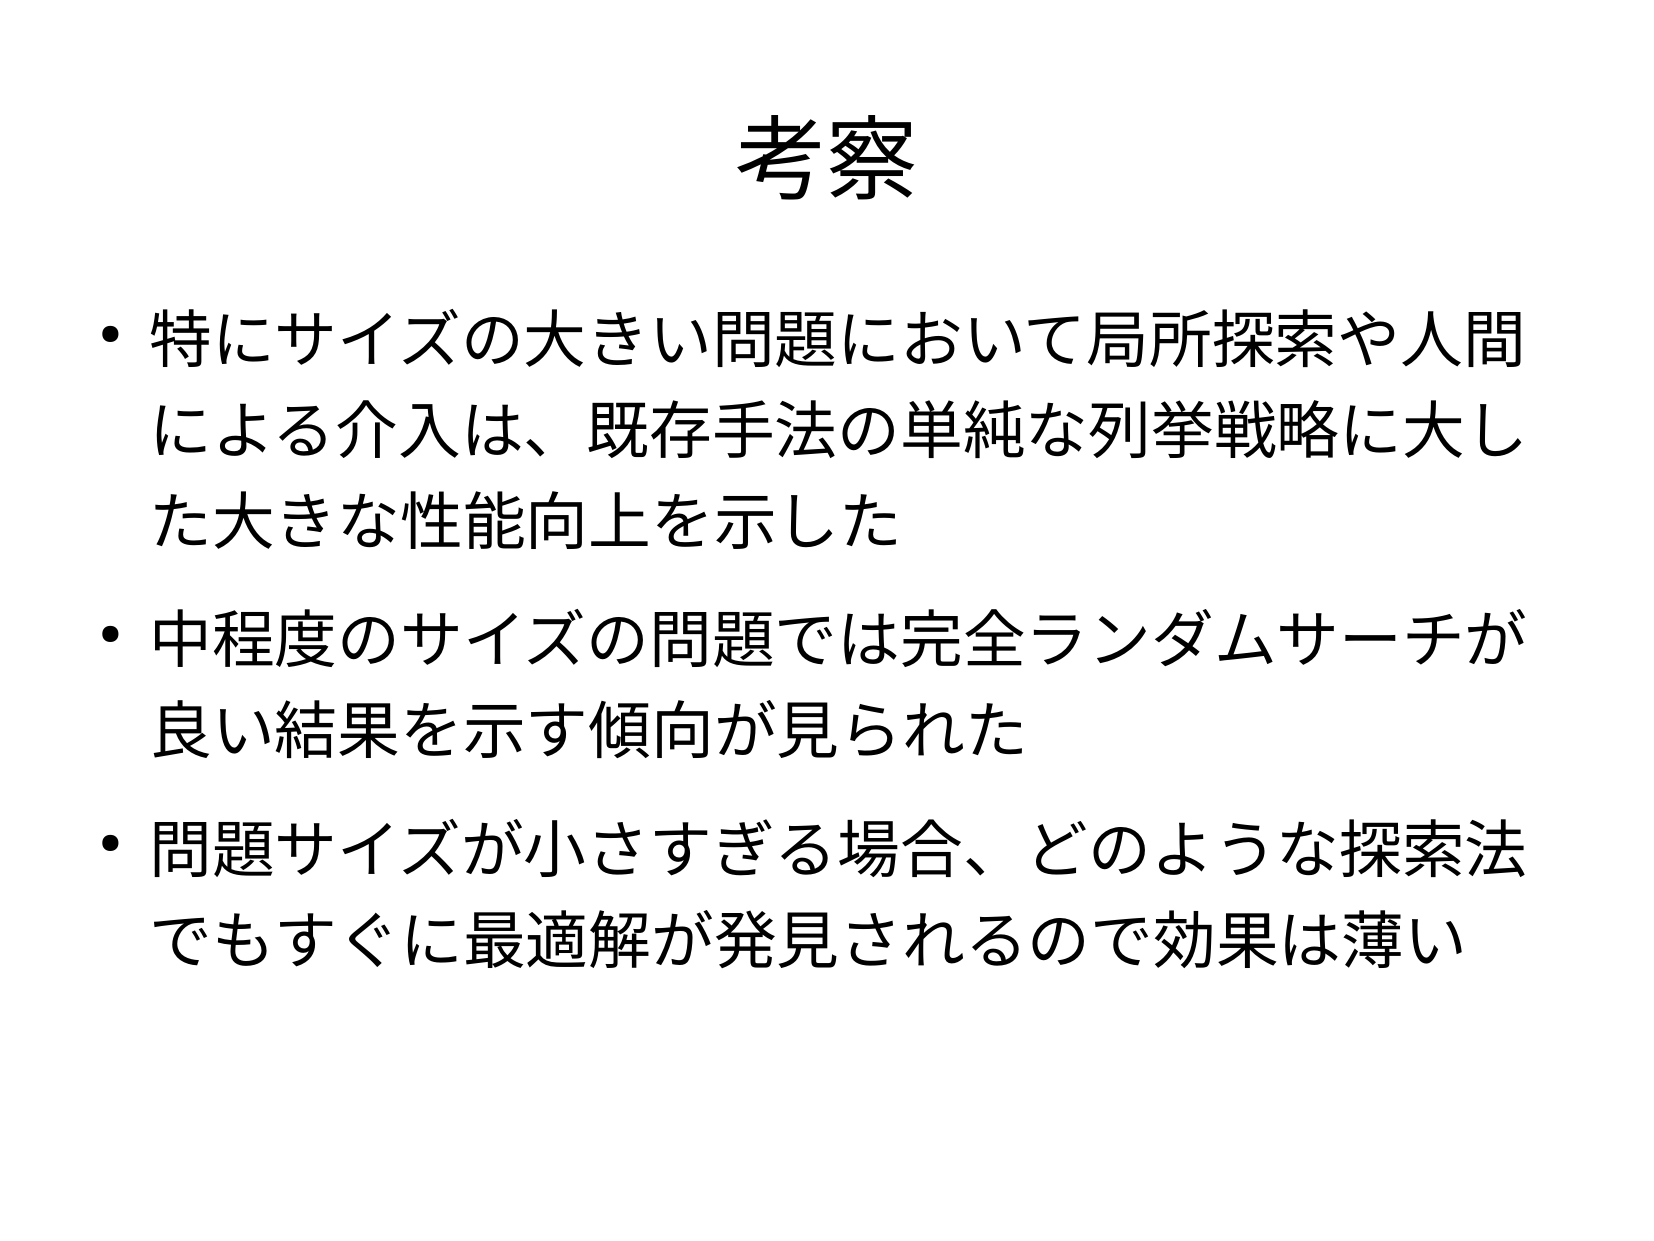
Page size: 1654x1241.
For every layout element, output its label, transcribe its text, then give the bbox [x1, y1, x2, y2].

list 特にサイズの大きい問題において局所探索や人間による介入は、既存手法の単純な列挙戦略に大した大きな性能向上を示した 中程度のサイズの問題では完全ランダムサーチが良い結果を示す傾向が見られた 問題サイズが小さすぎる場合、どのような探索法でもすぐに最適解が発見されるので効果は薄い [82, 290, 1538, 1010]
title 考察 [82, 49, 1571, 257]
